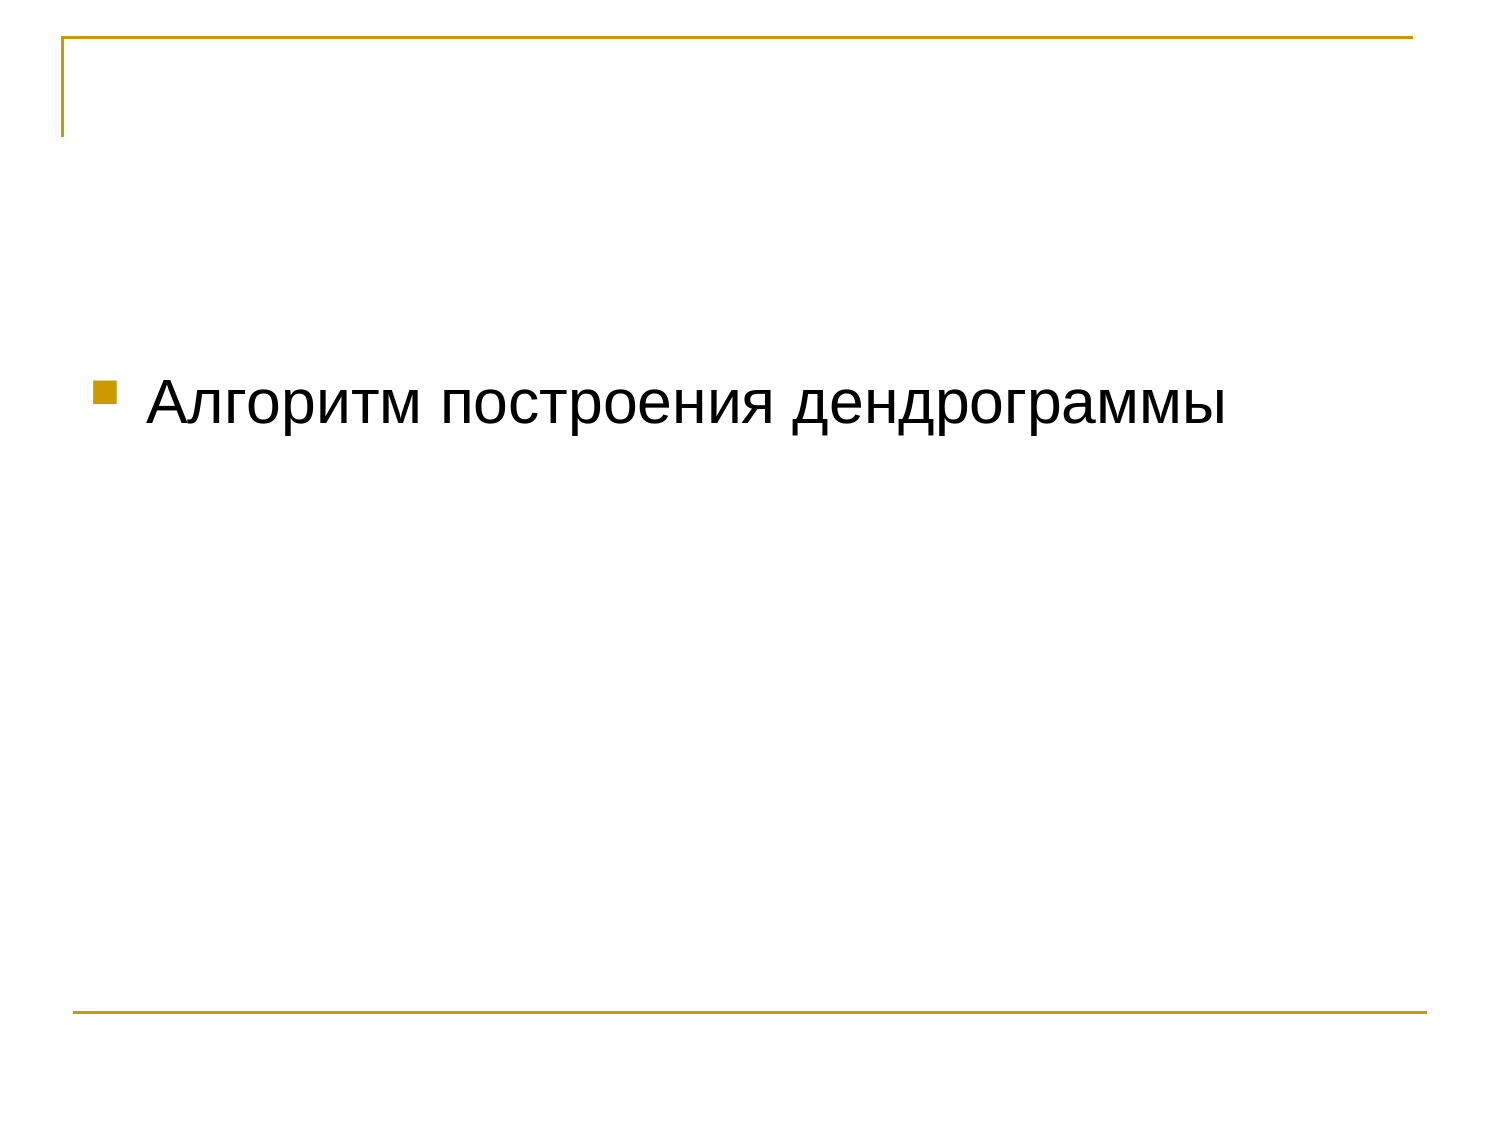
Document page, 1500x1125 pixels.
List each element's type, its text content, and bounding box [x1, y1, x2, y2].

list Алгоритм построения дендрограммы [75, 262, 1426, 1006]
